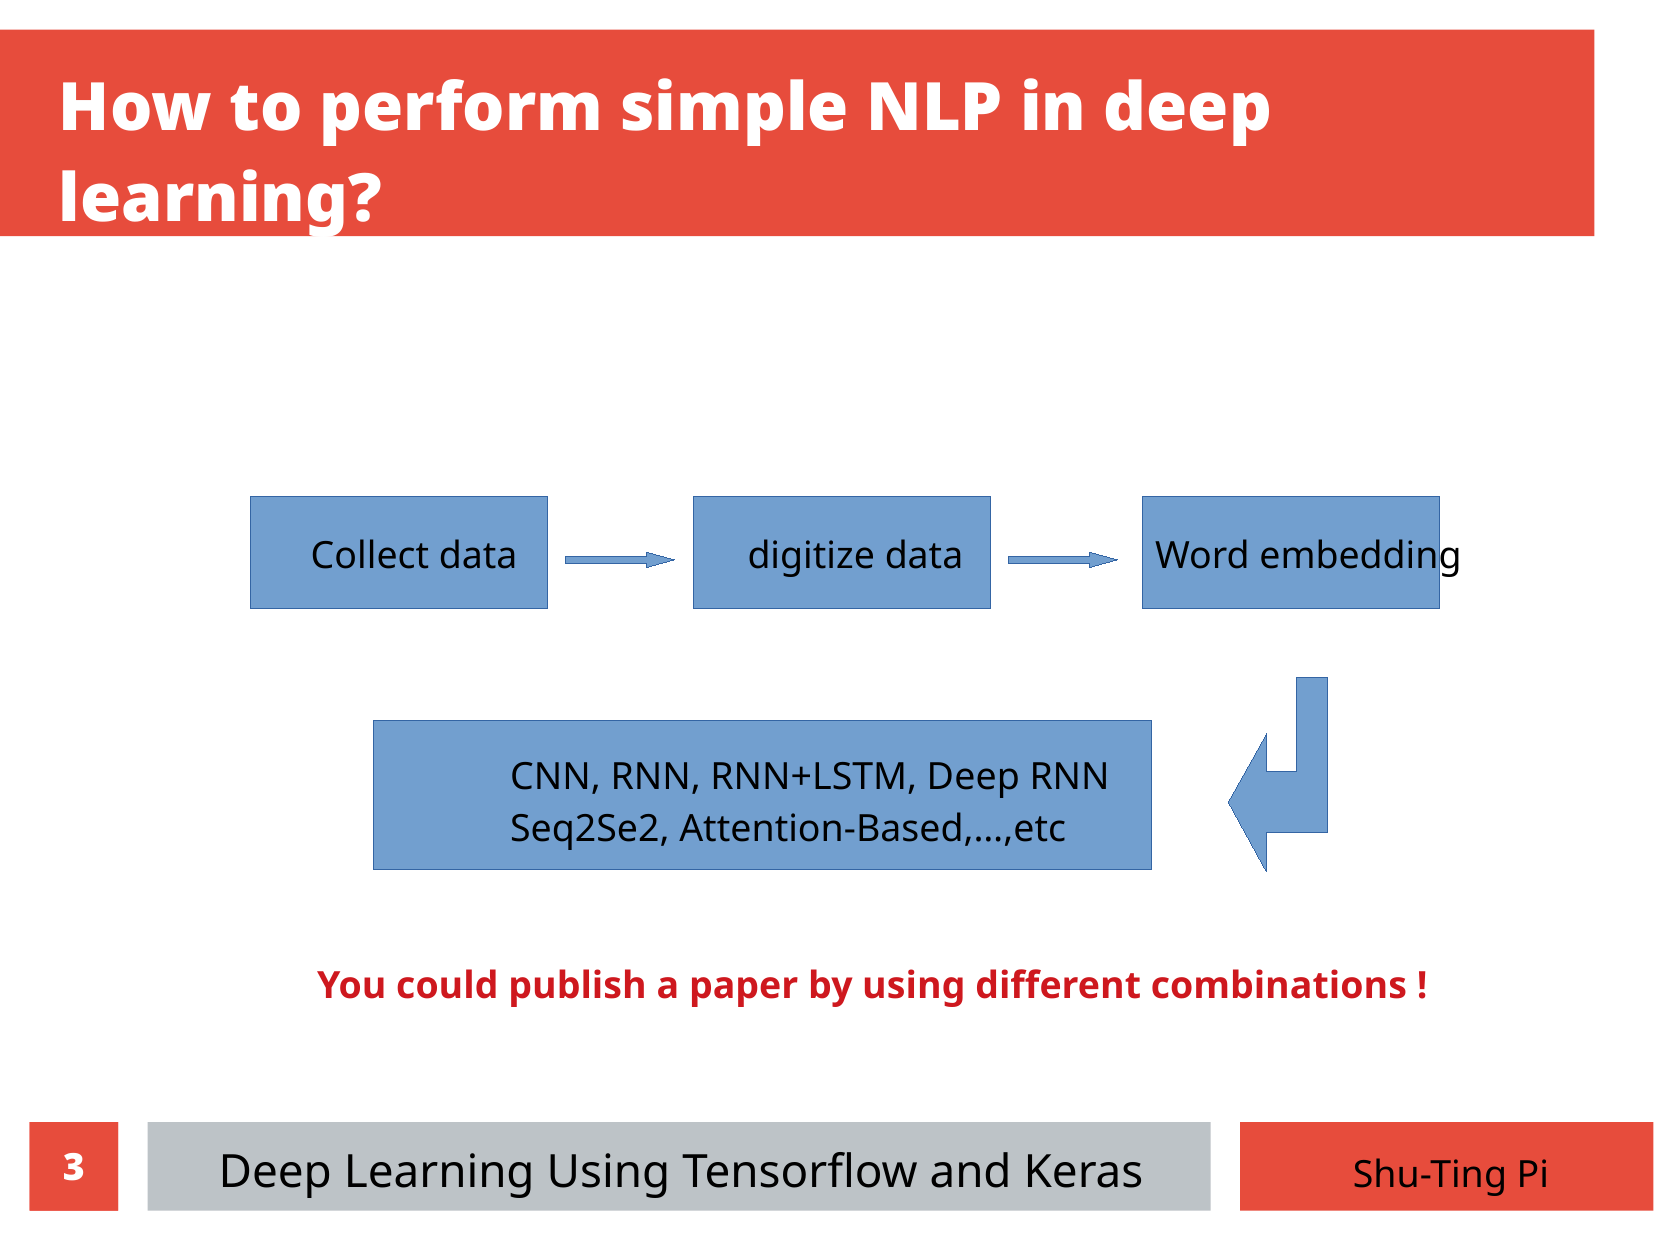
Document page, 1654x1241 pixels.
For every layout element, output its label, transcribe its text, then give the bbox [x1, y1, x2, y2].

text_box [1008, 552, 1118, 568]
title How to perform simple NLP in deep learning? [59, 59, 1595, 207]
text_box [1228, 677, 1328, 872]
text_box CNN, RNN, RNN+LSTM, Deep RNN Seq2Se2, Attention-Based,…,etc [495, 742, 1046, 852]
text_box [693, 496, 991, 609]
text_box digitize data [732, 521, 955, 584]
text_box [250, 496, 548, 609]
text_box Collect data [295, 521, 512, 584]
text_box [373, 720, 1152, 870]
text_box [1142, 496, 1440, 521]
text_box [1142, 584, 1440, 609]
text_box Word embedding [1140, 521, 1440, 584]
text_box [565, 552, 675, 568]
text_box Deep Learning Using Tensorflow and Keras [204, 1130, 1212, 1217]
text_box Shu-Ting Pi [1338, 1140, 1573, 1203]
text_box You could publish a paper by using different combinations ! [302, 950, 1303, 1014]
